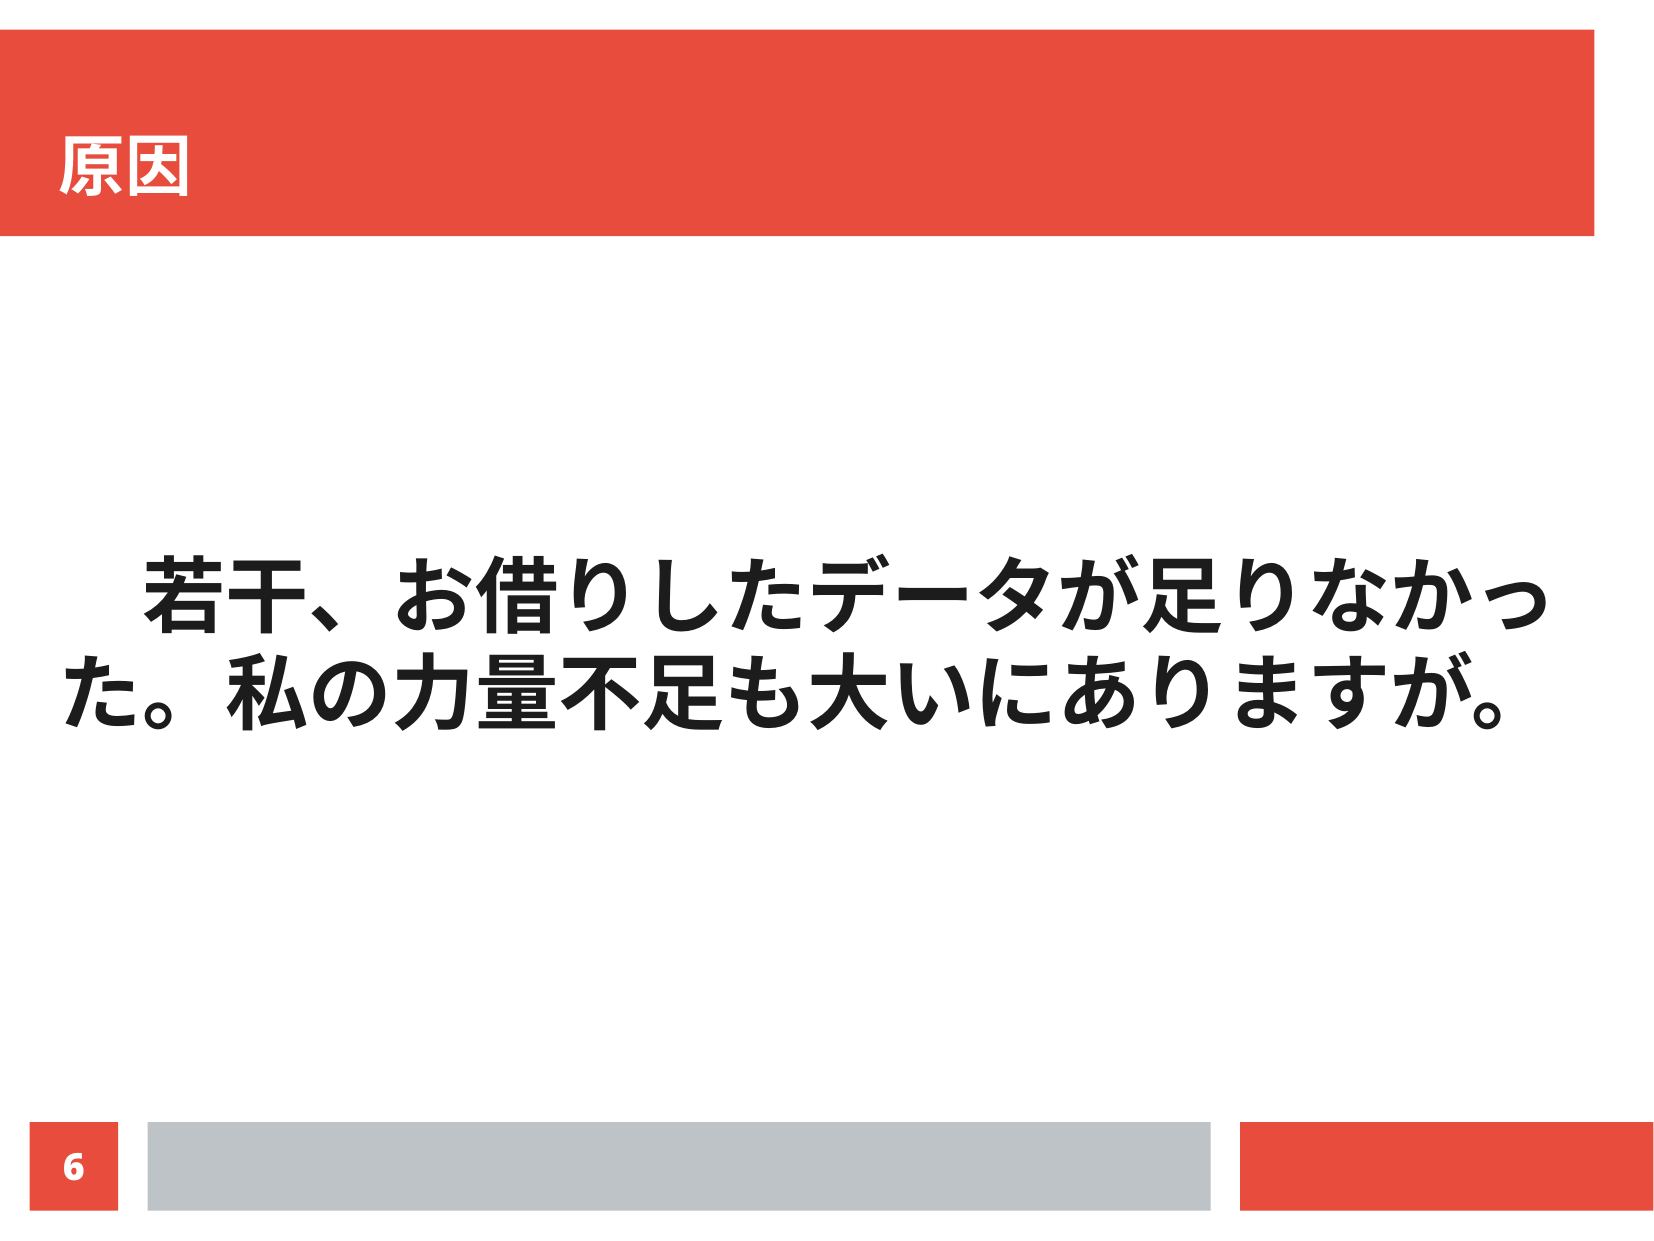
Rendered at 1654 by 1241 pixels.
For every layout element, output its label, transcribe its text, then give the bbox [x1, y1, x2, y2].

list 若干、お借りしたデータが足りなかった。私の力量不足も大いにありますが。 [59, 324, 1565, 1093]
title 原因 [59, 59, 1595, 207]
